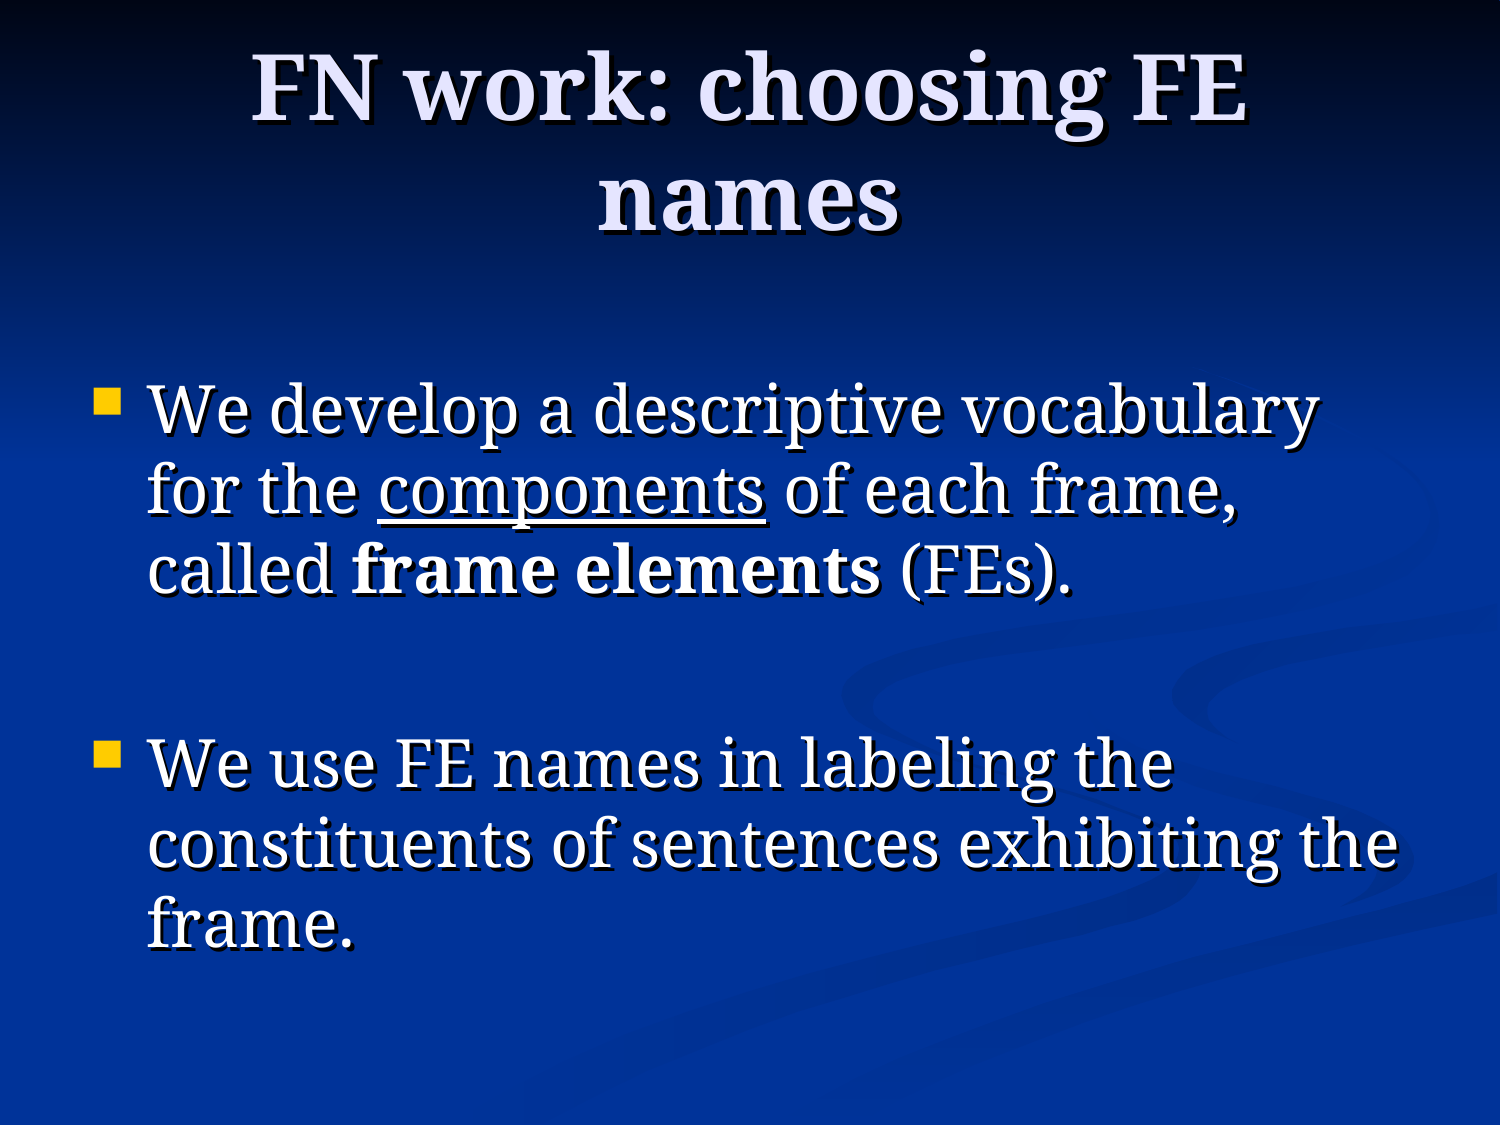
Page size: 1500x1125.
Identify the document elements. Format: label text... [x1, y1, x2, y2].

title FN work: choosing FE names [75, 45, 1426, 233]
list We develop a descriptive vocabulary for the components of each frame, called frame elements (FEs). We use FE names in labeling the constituents of sentences exhibiting the frame. [75, 262, 1426, 1001]
